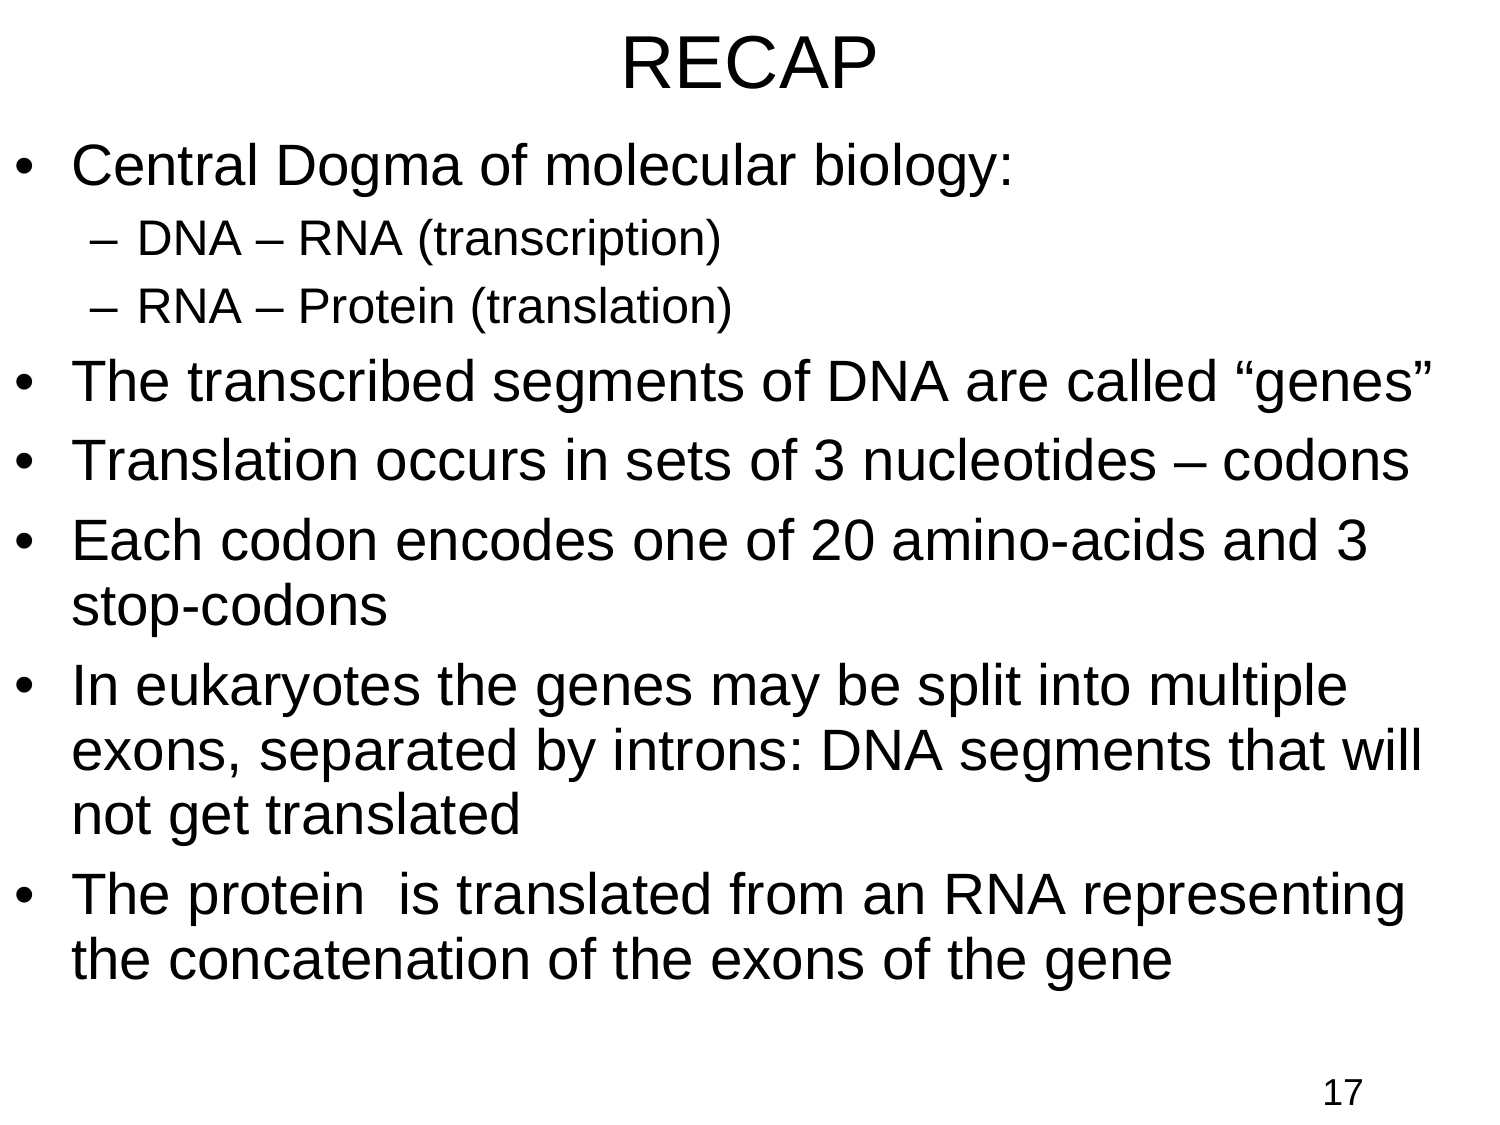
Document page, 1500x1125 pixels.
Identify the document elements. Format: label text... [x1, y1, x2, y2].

list Central Dogma of molecular biology: DNA – RNA (transcription) RNA – Protein (translation) The transcribed segments of DNA are called “genes” Translation occurs in sets of 3 nucleotides – codons Each codon encodes one of 20 amino-acids and 3 stop-codons In eukaryotes the genes may be split into multiple exons, separated by introns: DNA segments that will not get translated The protein is translated from an RNA representing the concatenation of the exons of the gene [0, 124, 1500, 1125]
title RECAP [0, 12, 1500, 113]
